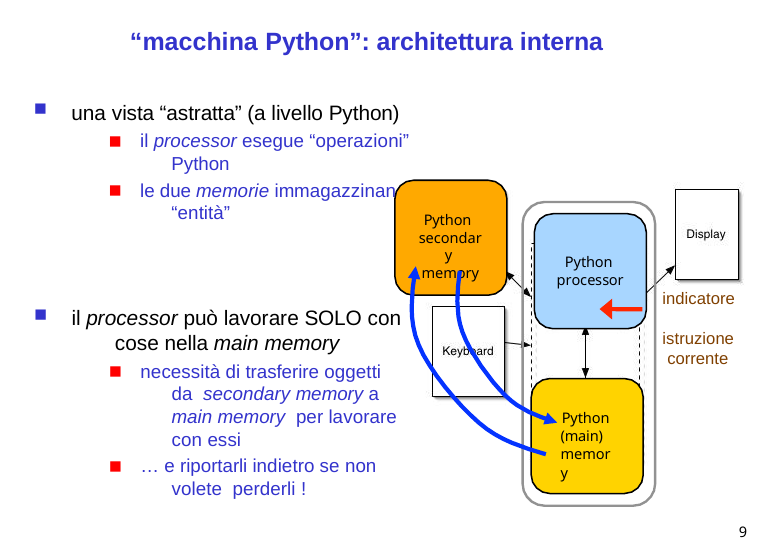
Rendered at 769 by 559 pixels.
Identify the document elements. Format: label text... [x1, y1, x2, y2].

text_box 9 [736, 520, 750, 543]
text_box Python processor [554, 251, 626, 291]
text_box [426, 366, 521, 465]
title “macchina Python”: architettura interna [127, 23, 608, 58]
text_box [524, 413, 530, 446]
text_box Python secondary memory [413, 208, 487, 267]
text_box [460, 182, 744, 465]
text_box [524, 204, 653, 465]
text_box [532, 380, 642, 492]
text_box indicatore istruzione corrente [660, 285, 737, 350]
text_box [396, 182, 506, 294]
text_box [426, 296, 521, 443]
text_box [524, 450, 530, 465]
text_box il processor può lavorare SOLO con cose nella main memory necessità di trasferire oggetti da secondary memory a main memory per lavorare con essi … e riportarli indietro se non volete perderli ! [30, 302, 404, 479]
text_box Python (main) memory [558, 406, 616, 466]
text_box una vista “astratta” (a livello Python) il processor esegue “operazioni” Python le due memorie immagazzinano “entità” [29, 92, 434, 181]
